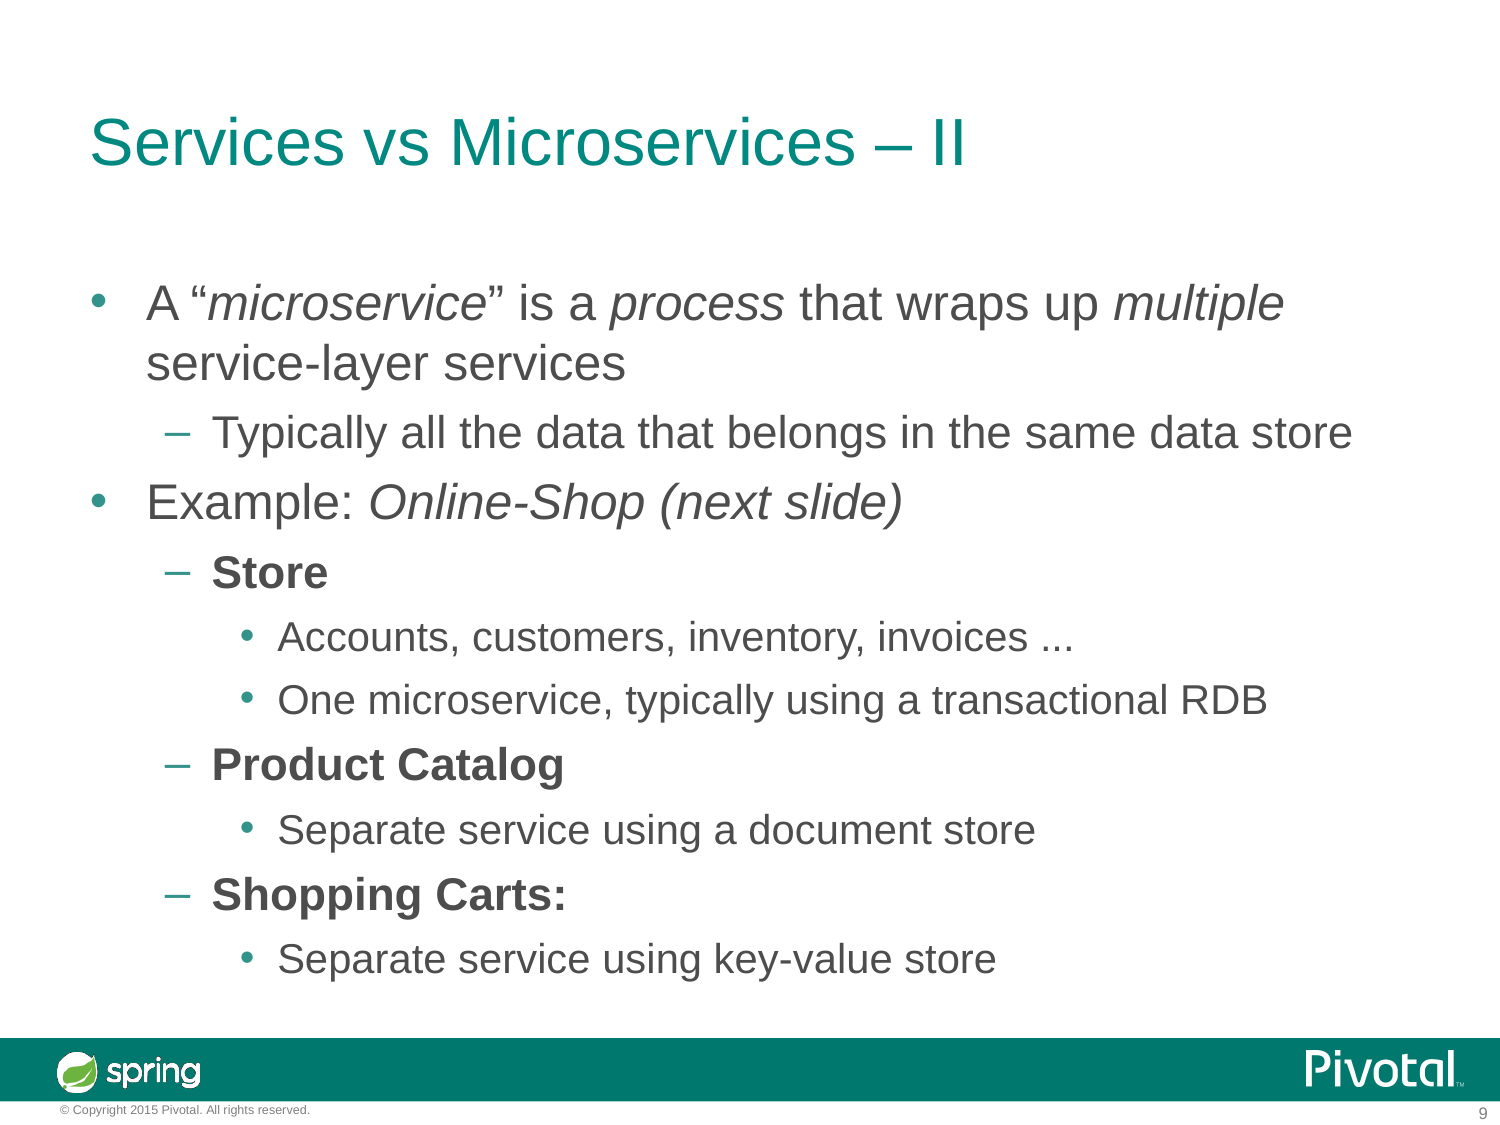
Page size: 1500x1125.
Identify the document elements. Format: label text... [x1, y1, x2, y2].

title Services vs Microservices – II [75, 45, 1426, 233]
list A “microservice” is a process that wraps up multiple service-layer services Typically all the data that belongs in the same data store Example: Online-Shop (next slide) Store Accounts, customers, inventory, invoices ... One microservice, typically using a transactional RDB Product Catalog Separate service using a document store Shopping Carts: Separate service using key-value store [75, 262, 1426, 1005]
picture [1306, 1050, 1464, 1087]
picture [32, 1041, 210, 1103]
